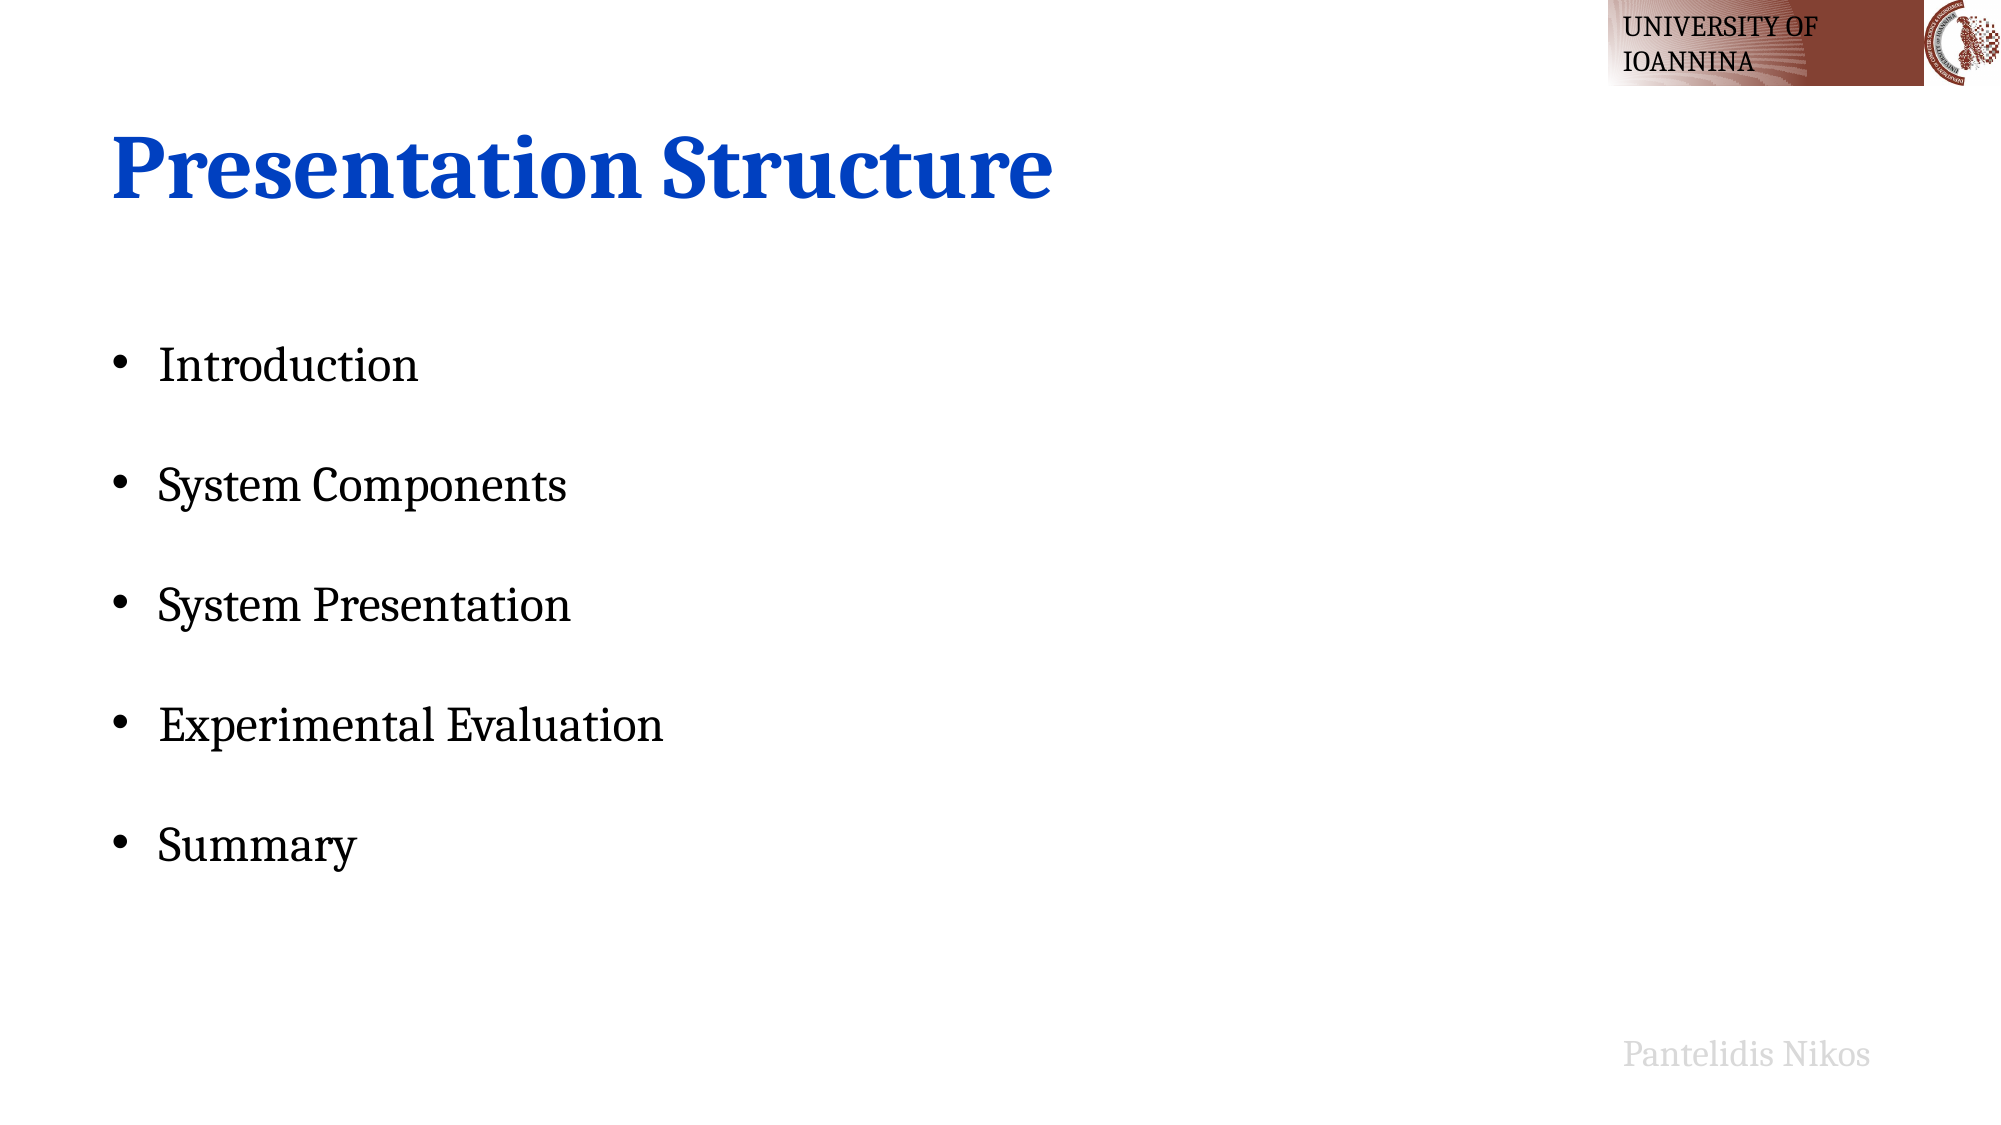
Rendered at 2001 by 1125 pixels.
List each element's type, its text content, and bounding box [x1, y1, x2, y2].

text_box Introduction System Components System Presentation Experimental Evaluation Summary [96, 265, 1001, 931]
picture [1924, 0, 2001, 86]
title Presentation Structure [96, 112, 1173, 265]
